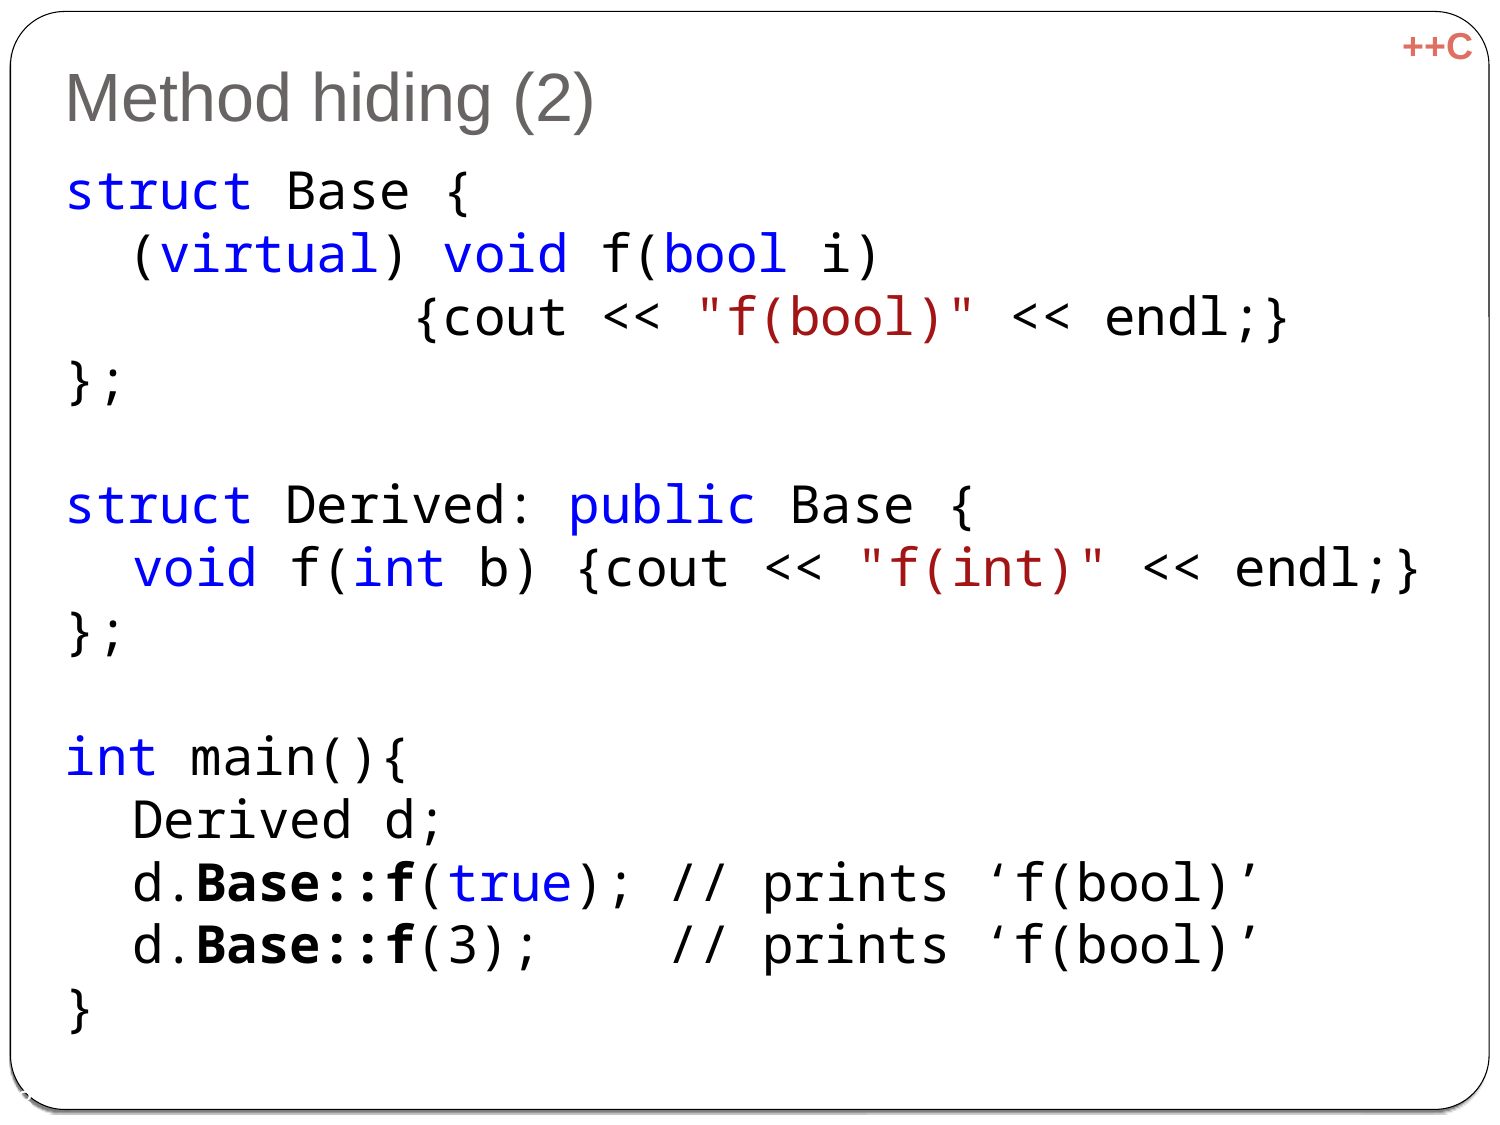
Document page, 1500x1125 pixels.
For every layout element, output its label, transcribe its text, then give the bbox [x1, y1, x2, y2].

title Method hiding (2) [50, 45, 1450, 149]
slide_number <number> [0, 1074, 50, 1125]
list struct Base { (virtual) void f(bool i) {cout << "f(bool)" << endl;} }; struct Derived: public Base { void f(int b) {cout << "f(int)" << endl;} }; int main(){ Derived d; d.Base::f(true); // prints ‘f(bool)’ d.Base::f(3); // prints ‘f(bool)’ } [50, 149, 1450, 1088]
